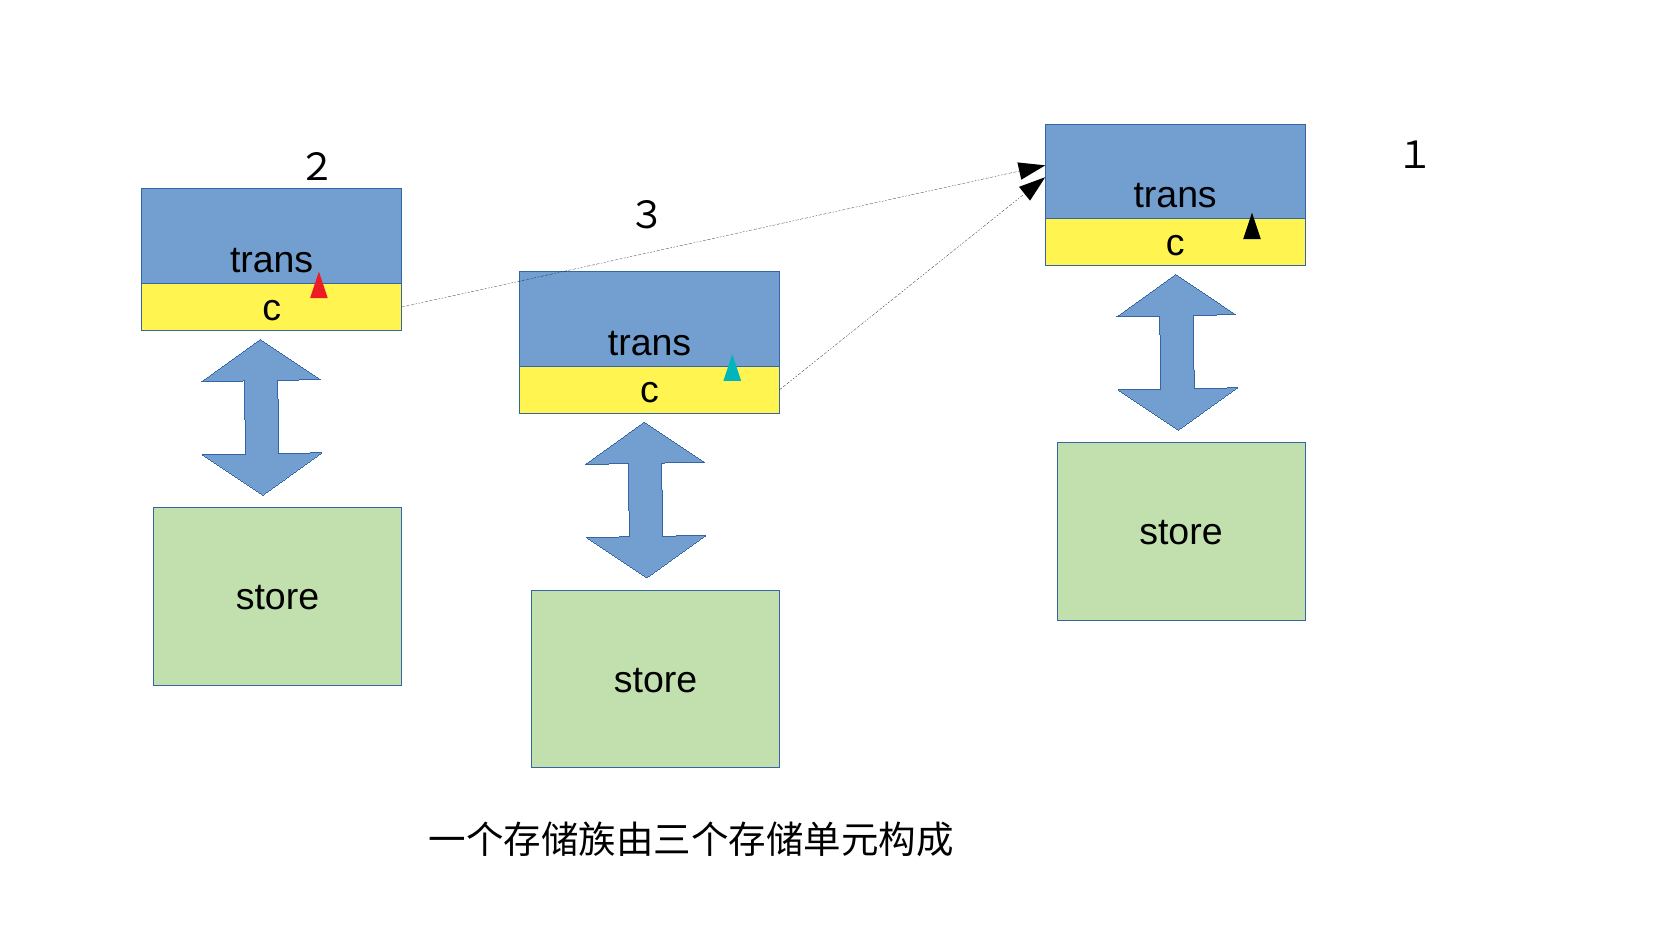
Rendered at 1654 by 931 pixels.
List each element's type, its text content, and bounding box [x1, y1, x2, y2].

text_box c [141, 283, 402, 331]
text_box trans [519, 271, 780, 366]
text_box ３ [614, 177, 682, 248]
text_box c [1045, 218, 1306, 266]
text_box c [519, 366, 780, 414]
text_box store [1057, 442, 1306, 621]
text_box [585, 422, 706, 578]
text_box １ [1381, 118, 1450, 189]
text_box store [153, 507, 402, 686]
text_box [1116, 274, 1238, 431]
text_box store [531, 590, 780, 768]
text_box trans [141, 188, 402, 283]
text_box [201, 339, 322, 496]
text_box trans [1045, 124, 1306, 218]
text_box 一个存储族由三个存储单元构成 [413, 803, 969, 874]
text_box ２ [283, 129, 351, 201]
